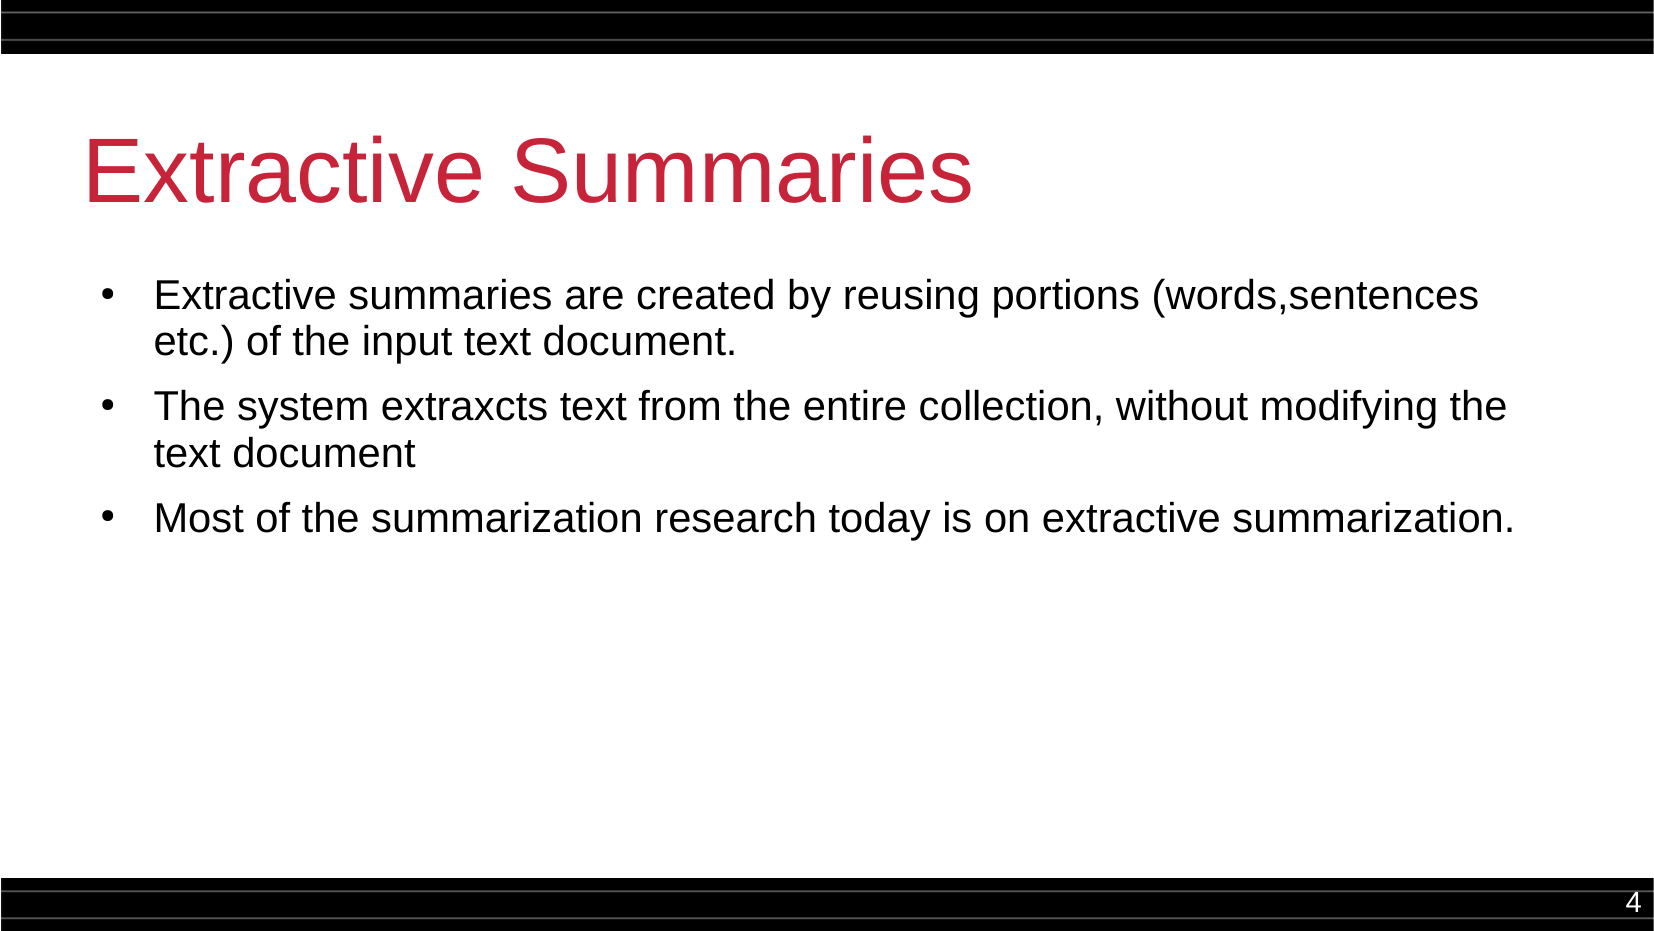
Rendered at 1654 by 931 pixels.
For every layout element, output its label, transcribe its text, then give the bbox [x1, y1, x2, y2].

picture [1, 0, 1654, 54]
list Extractive summaries are created by reusing portions (words,sentences etc.) of the input text document. The system extraxcts text from the entire collection, without modifying the text document Most of the summarization research today is on extractive summarization. [82, 271, 1571, 758]
picture [1, 878, 1654, 931]
title Extractive Summaries [82, 92, 1571, 249]
